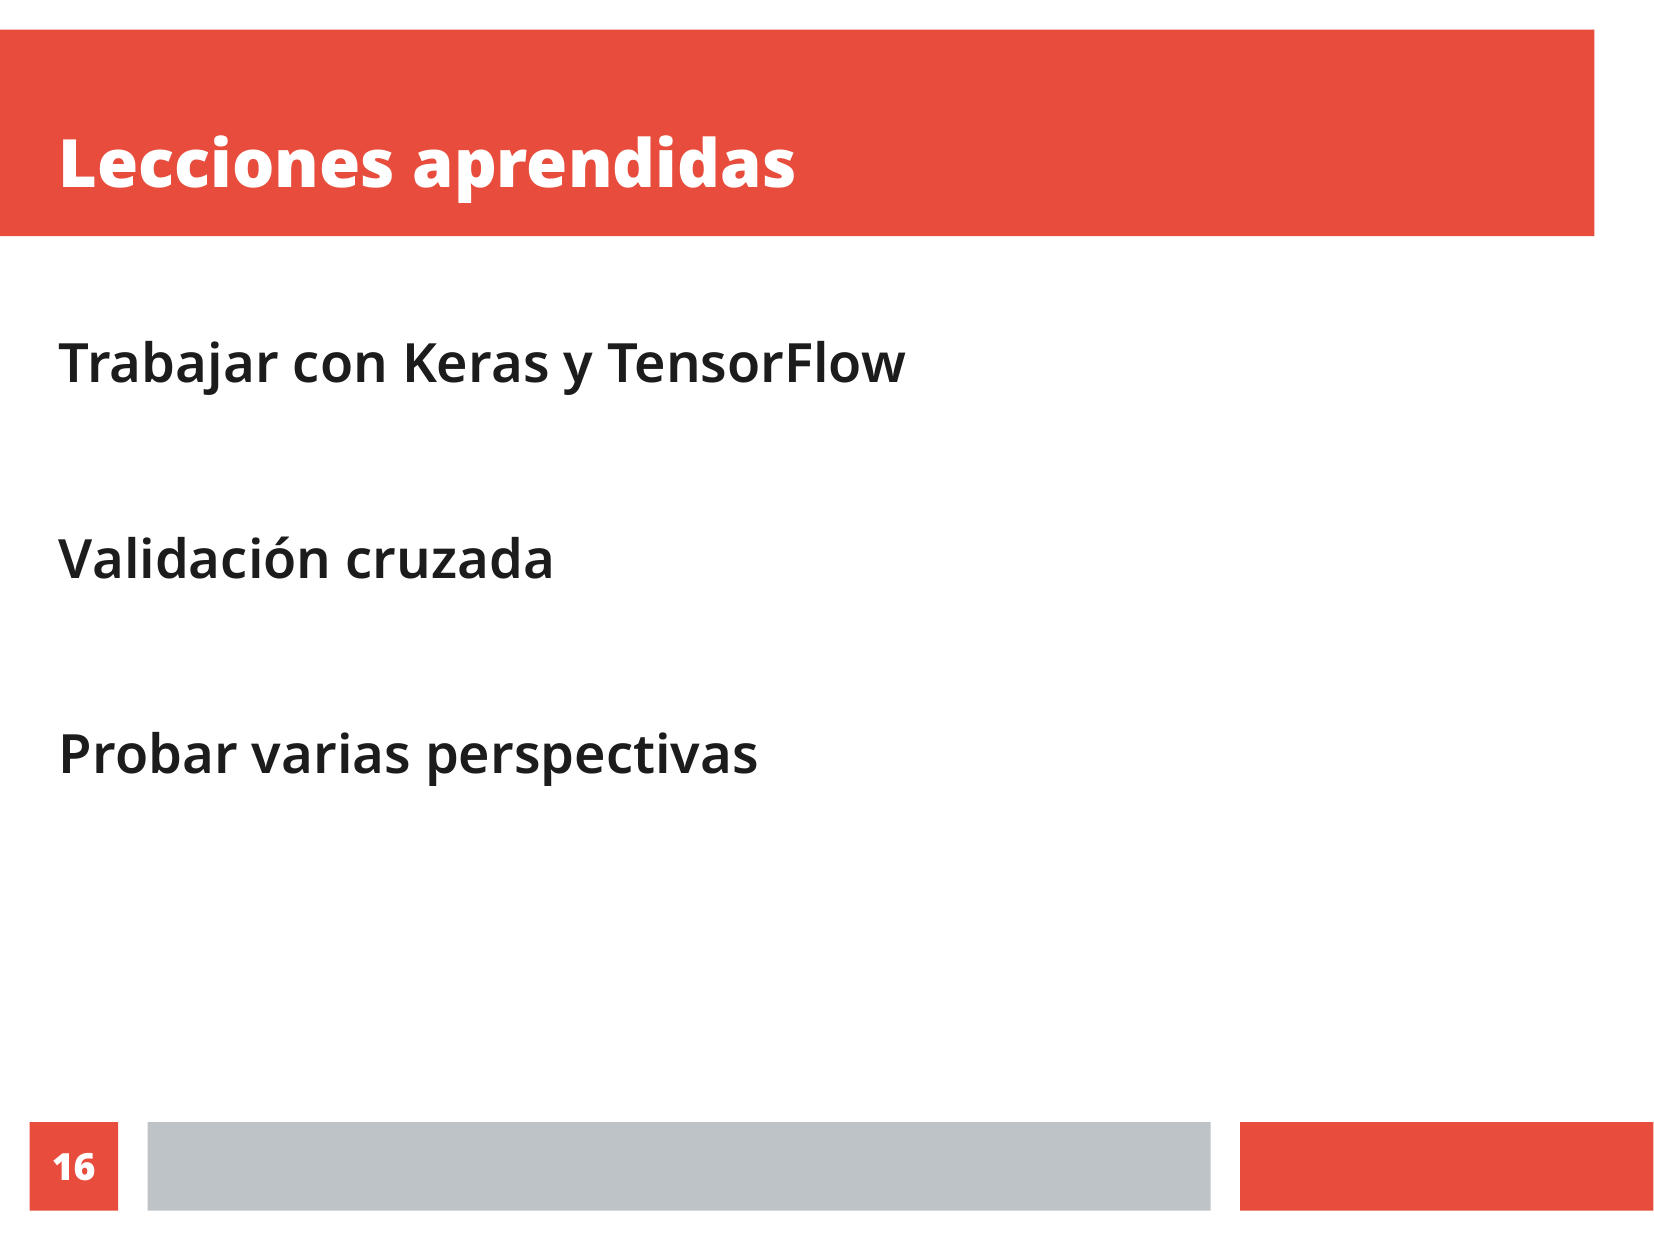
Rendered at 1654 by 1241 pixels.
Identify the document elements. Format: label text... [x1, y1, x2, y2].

title Lecciones aprendidas [59, 59, 1595, 207]
list Trabajar con Keras y TensorFlow Validación cruzada Probar varias perspectivas [59, 324, 1565, 1093]
